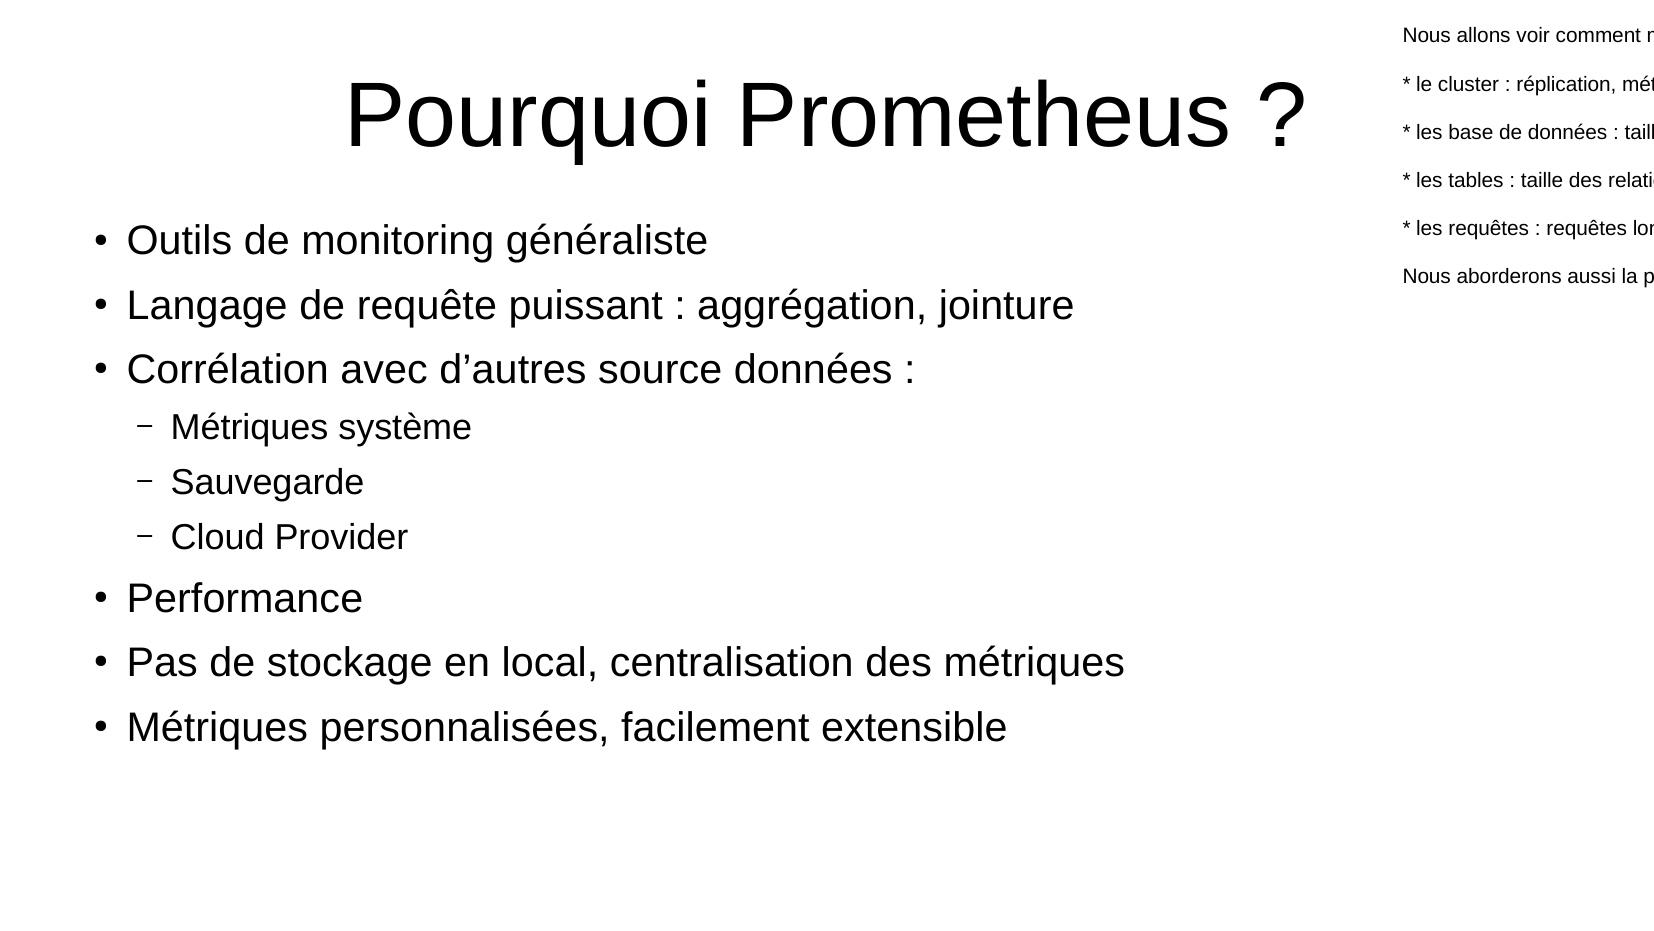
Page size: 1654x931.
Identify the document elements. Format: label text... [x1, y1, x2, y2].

text_box Nous allons voir comment mettre en place un exporter Prometheus pour PostgreSQL et le configurer afin de récupérer des informations sur : * le cluster : réplication, métriques système (CPU, RAM, Réseaux) * les base de données : tailles des bases, fragmentation, connexions, scan séquentiel, utilisation des indexes, opération d'écriture * les tables : taille des relations (données toastées ou non, index), fragmentation des tables, VACUUM et ANALYSE * les requêtes : requêtes longues, les plus courantes, celles qui consomment le plus de ressources Nous aborderons aussi la partie visualisation et création d'alertes. [1387, 16, 1654, 296]
list Outils de monitoring généraliste Langage de requête puissant : aggrégation, jointure Corrélation avec d’autres source données : Métriques système Sauvegarde Cloud Provider Performance Pas de stockage en local, centralisation des métriques Métriques personnalisées, facilement extensible [82, 217, 1571, 758]
title Pourquoi Prometheus ? [82, 37, 1387, 193]
